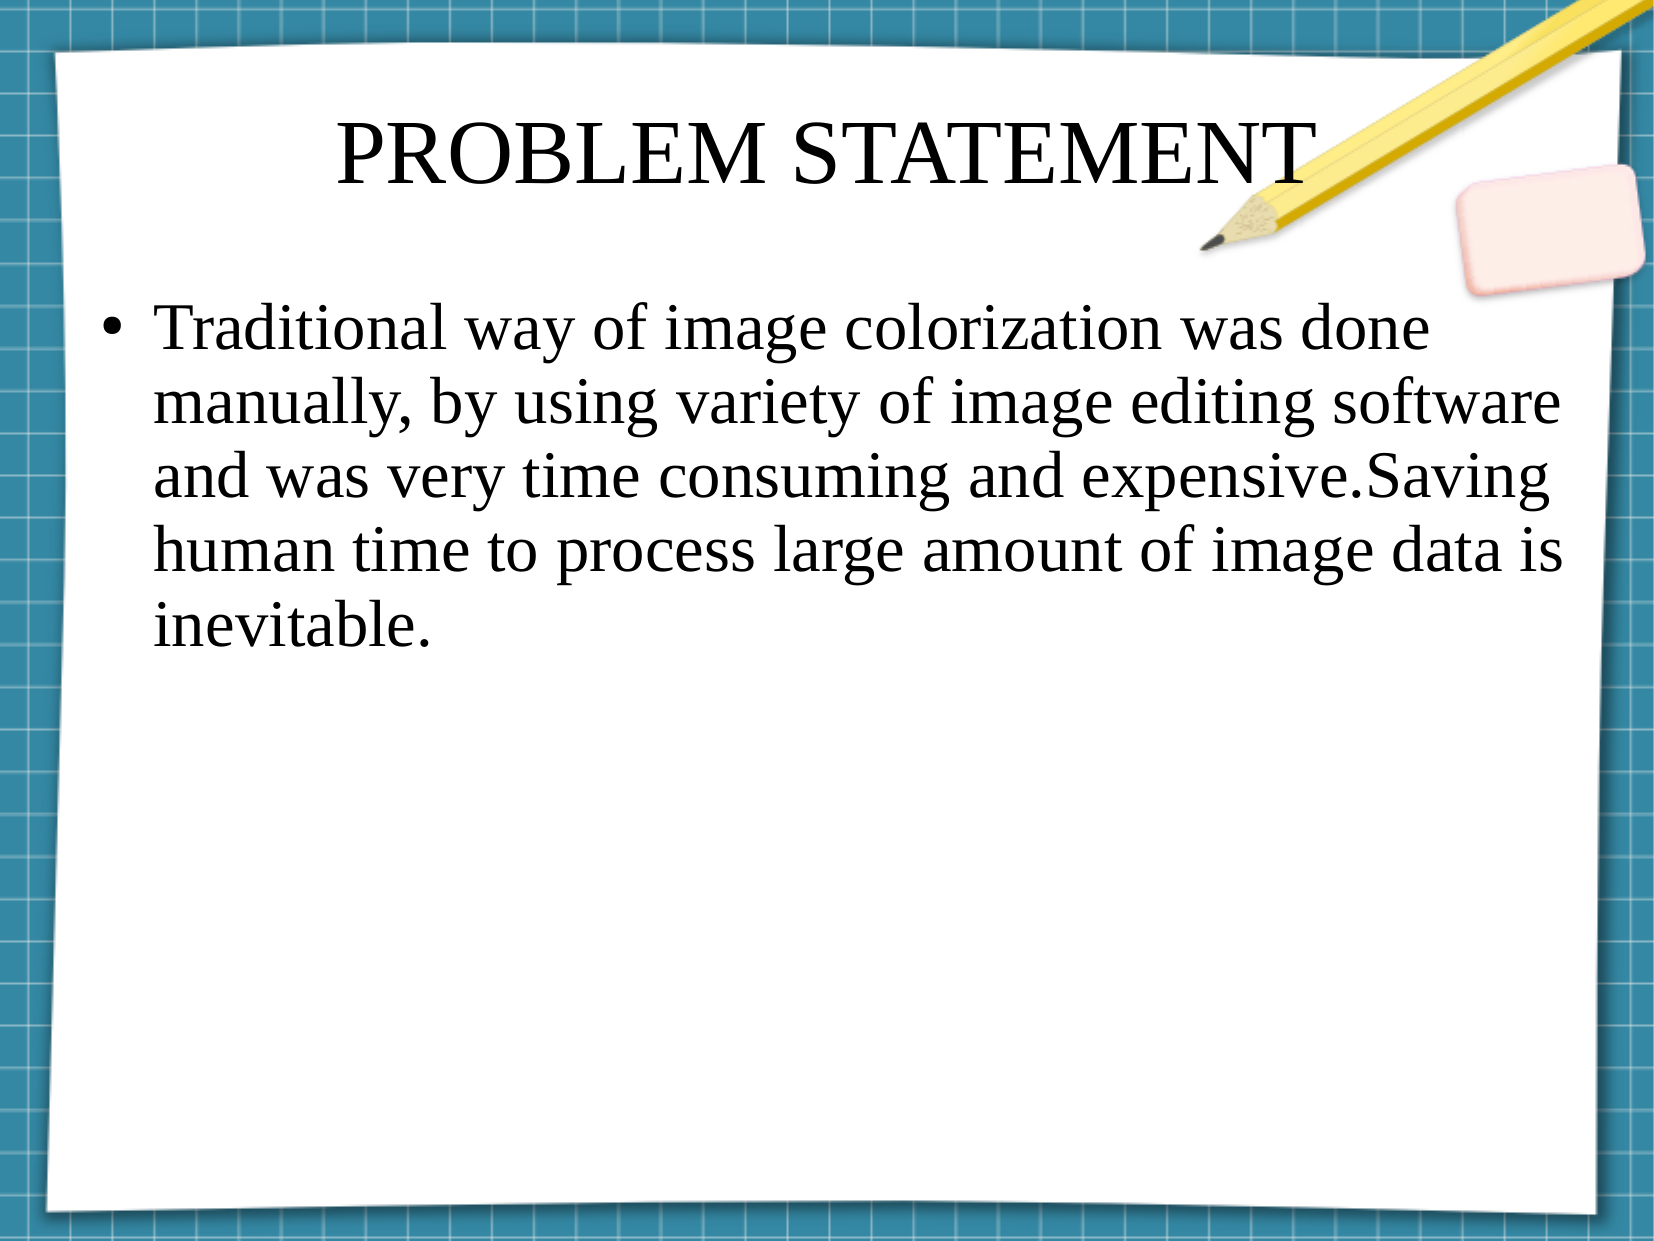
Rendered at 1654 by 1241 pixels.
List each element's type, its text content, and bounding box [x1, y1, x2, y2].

title PROBLEM STATEMENT [82, 49, 1571, 257]
picture [0, 0, 1654, 1241]
list Traditional way of image colorization was done manually, by using variety of image editing software and was very time consuming and expensive.Saving human time to process large amount of image data is inevitable. [82, 290, 1571, 1010]
